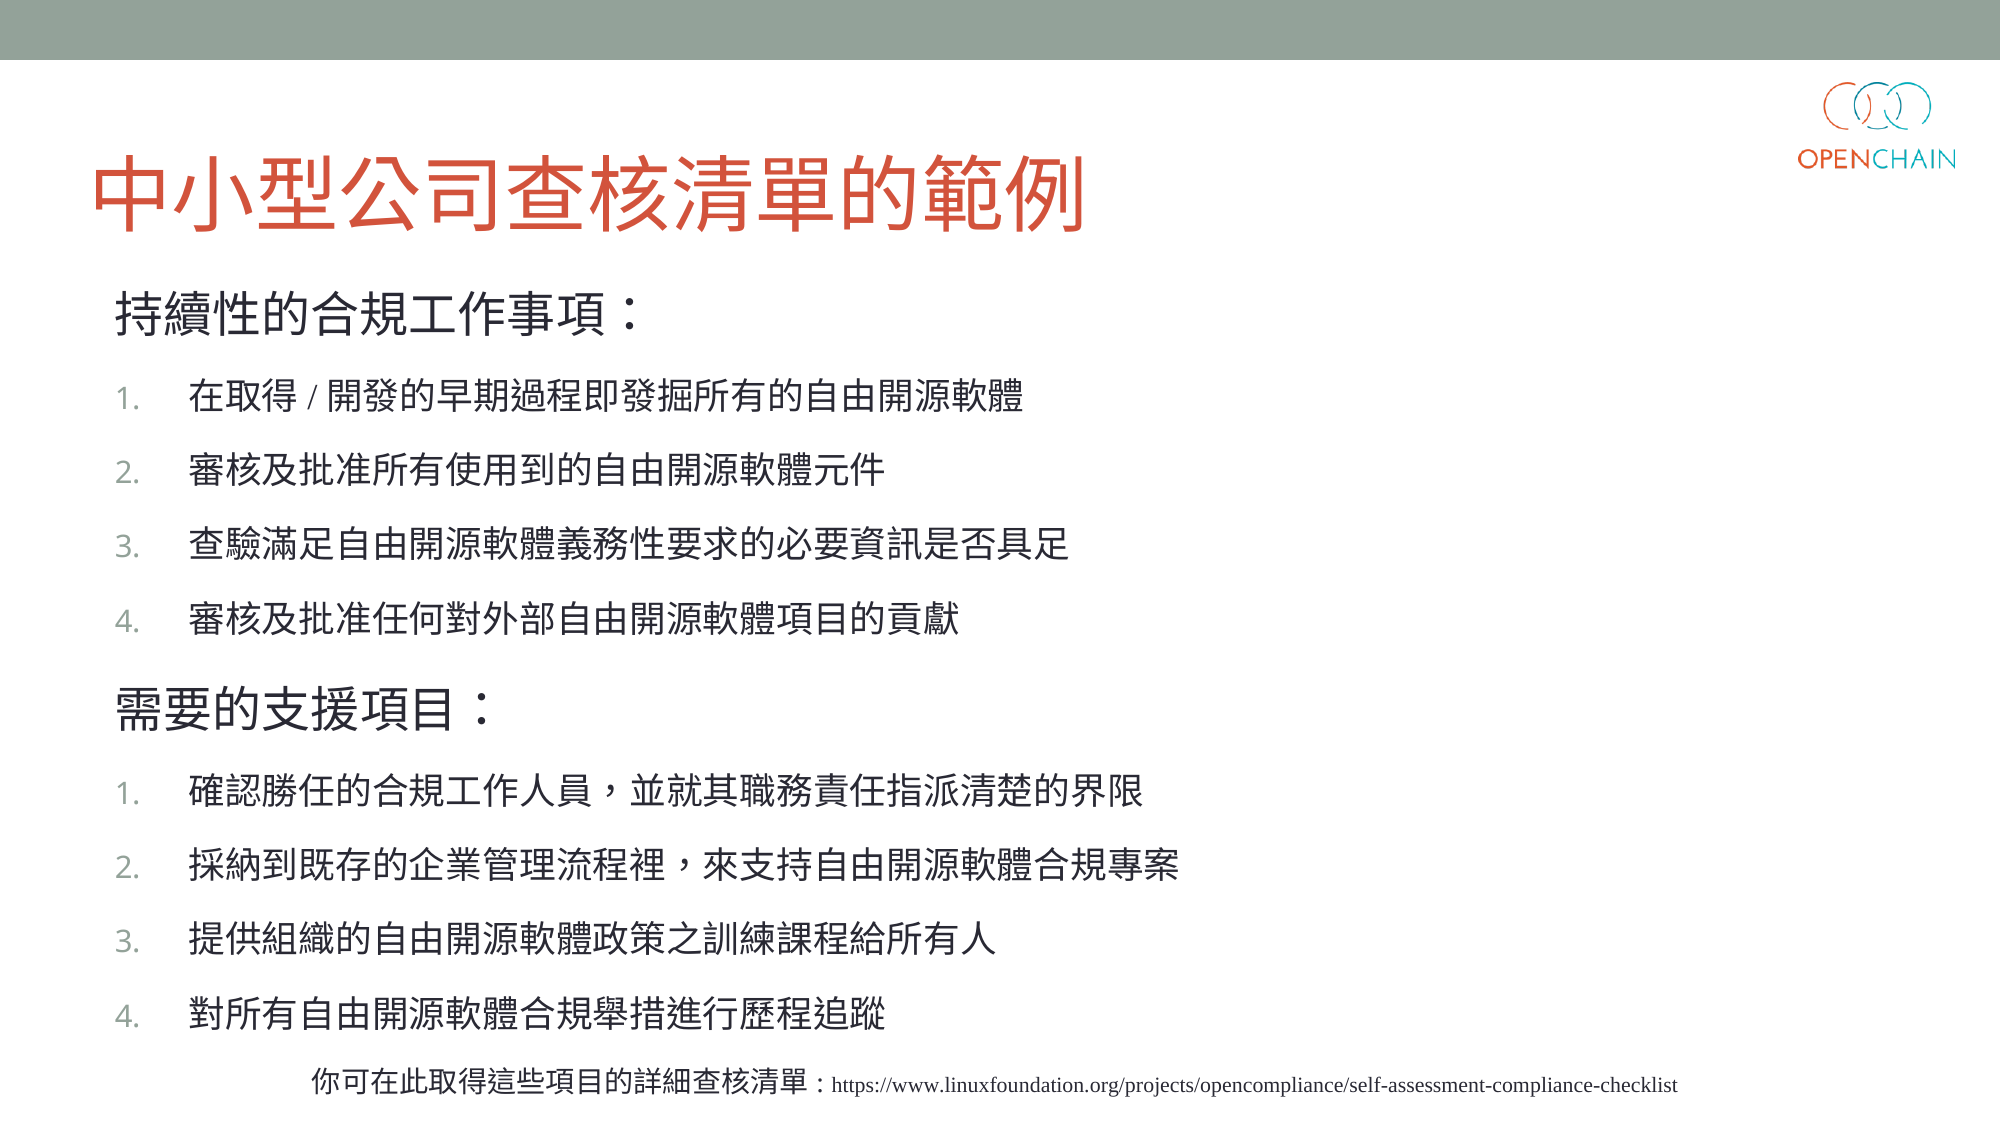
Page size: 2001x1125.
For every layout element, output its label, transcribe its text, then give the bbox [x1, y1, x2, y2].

list 持續性的合規工作事項： 在取得/開發的早期過程即發掘所有的自由開源軟體 審核及批准所有使用到的自由開源軟體元件 查驗滿足自由開源軟體義務性要求的必要資訊是否具足 審核及批准任何對外部自由開源軟體項目的貢獻 需要的支援項目： 確認勝任的合規工作人員，並就其職務責任指派清楚的界限 採納到既存的企業管理流程裡，來支持自由開源軟體合規專案 提供組織的自由開源軟體政策之訓練課程給所有人 對所有自由開源軟體合規舉措進行歷程追蹤 [99, 246, 1900, 1047]
text_box 你可在此取得這些項目的詳細查核清單: https://www.linuxfoundation.org/projects/opencompliance/self-assessment-compliance-checklist [73, 1056, 1919, 1107]
title 中小型公司查核清單的範例 [73, 84, 1874, 247]
